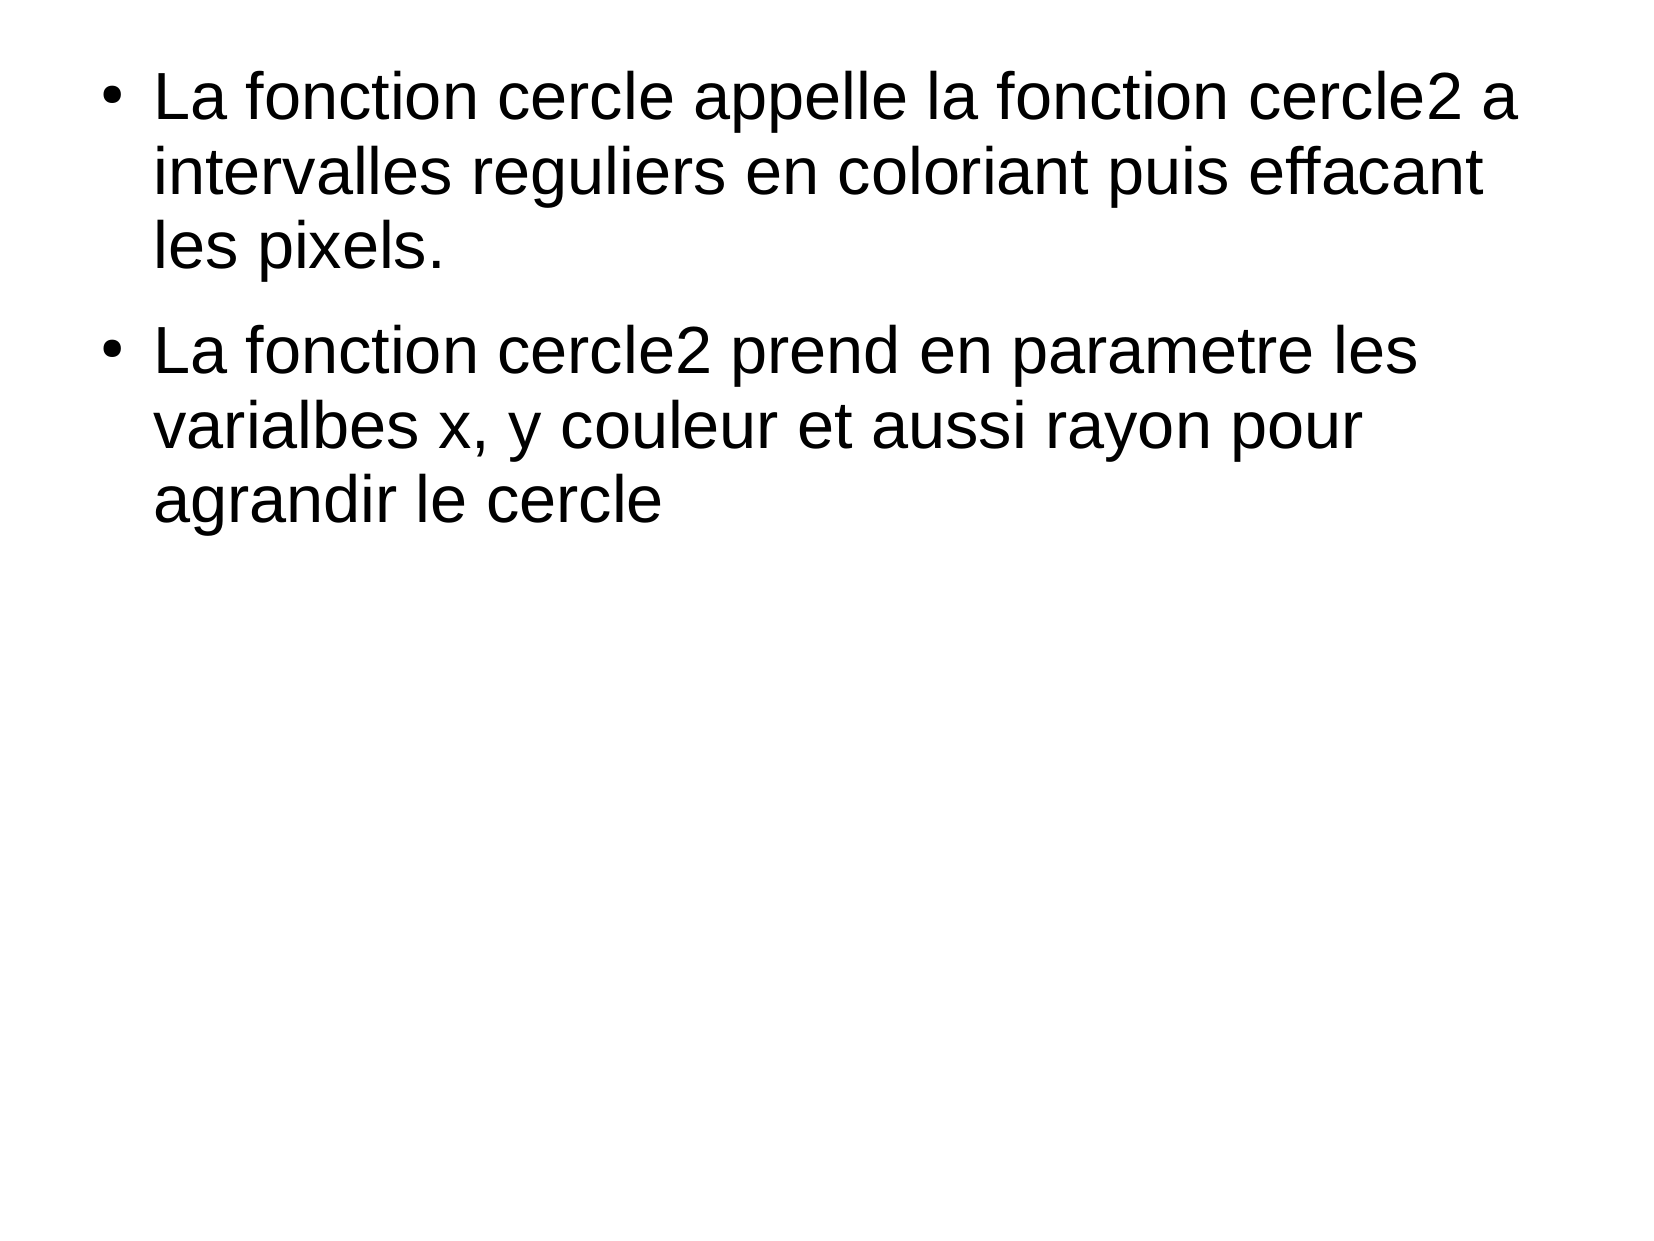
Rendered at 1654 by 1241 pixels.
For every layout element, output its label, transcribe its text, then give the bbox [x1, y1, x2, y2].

list La fonction cercle appelle la fonction cercle2 a intervalles reguliers en coloriant puis effacant les pixels. La fonction cercle2 prend en parametre les varialbes x, y couleur et aussi rayon pour agrandir le cercle [82, 59, 1571, 1010]
